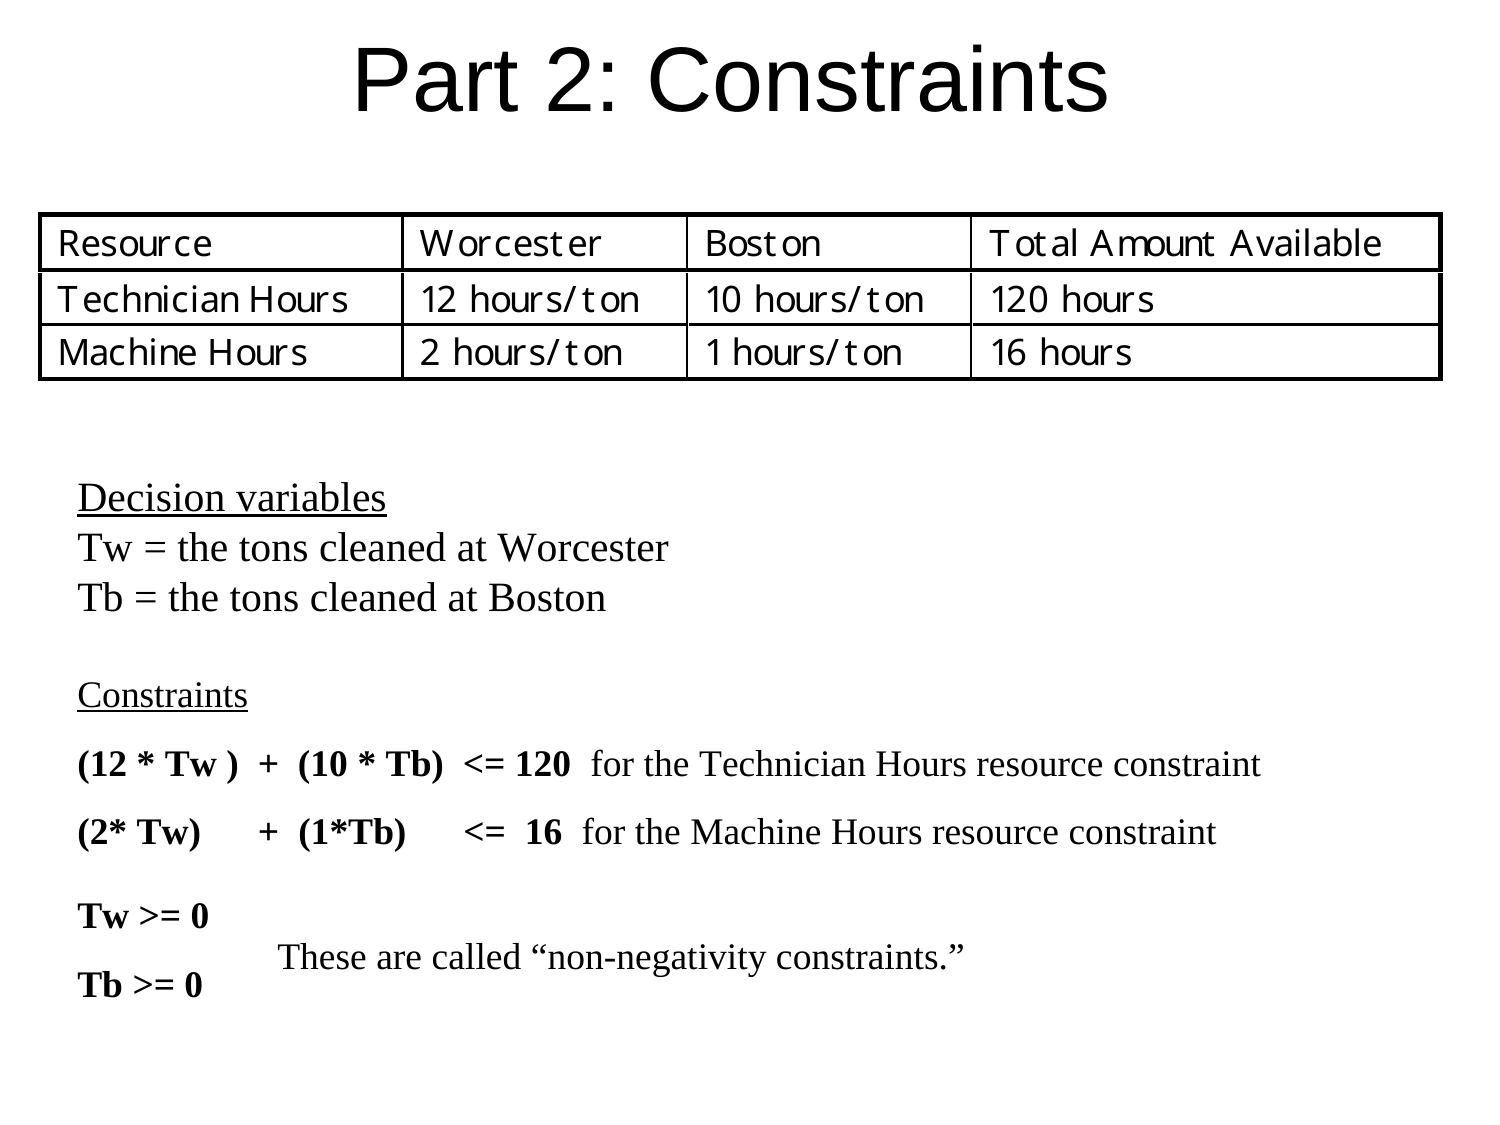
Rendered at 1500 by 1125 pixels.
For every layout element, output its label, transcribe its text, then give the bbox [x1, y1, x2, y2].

text_box Constraints (12 * Tw ) + (10 * Tb) <= 120 for the Technician Hours resource constraint (2* Tw) + (1*Tb) <= 16 for the Machine Hours resource constraint [62, 662, 1500, 860]
text_box Part 2: Constraints [87, 12, 1375, 138]
text_box Tw >= 0 Tb >= 0 [62, 883, 676, 1013]
text_box These are called “non-negativity constraints.” [262, 924, 1301, 986]
text_box Decision variables Tw = the tons cleaned at Worcester Tb = the tons cleaned at Boston [62, 462, 1263, 628]
picture [37, 212, 1450, 426]
